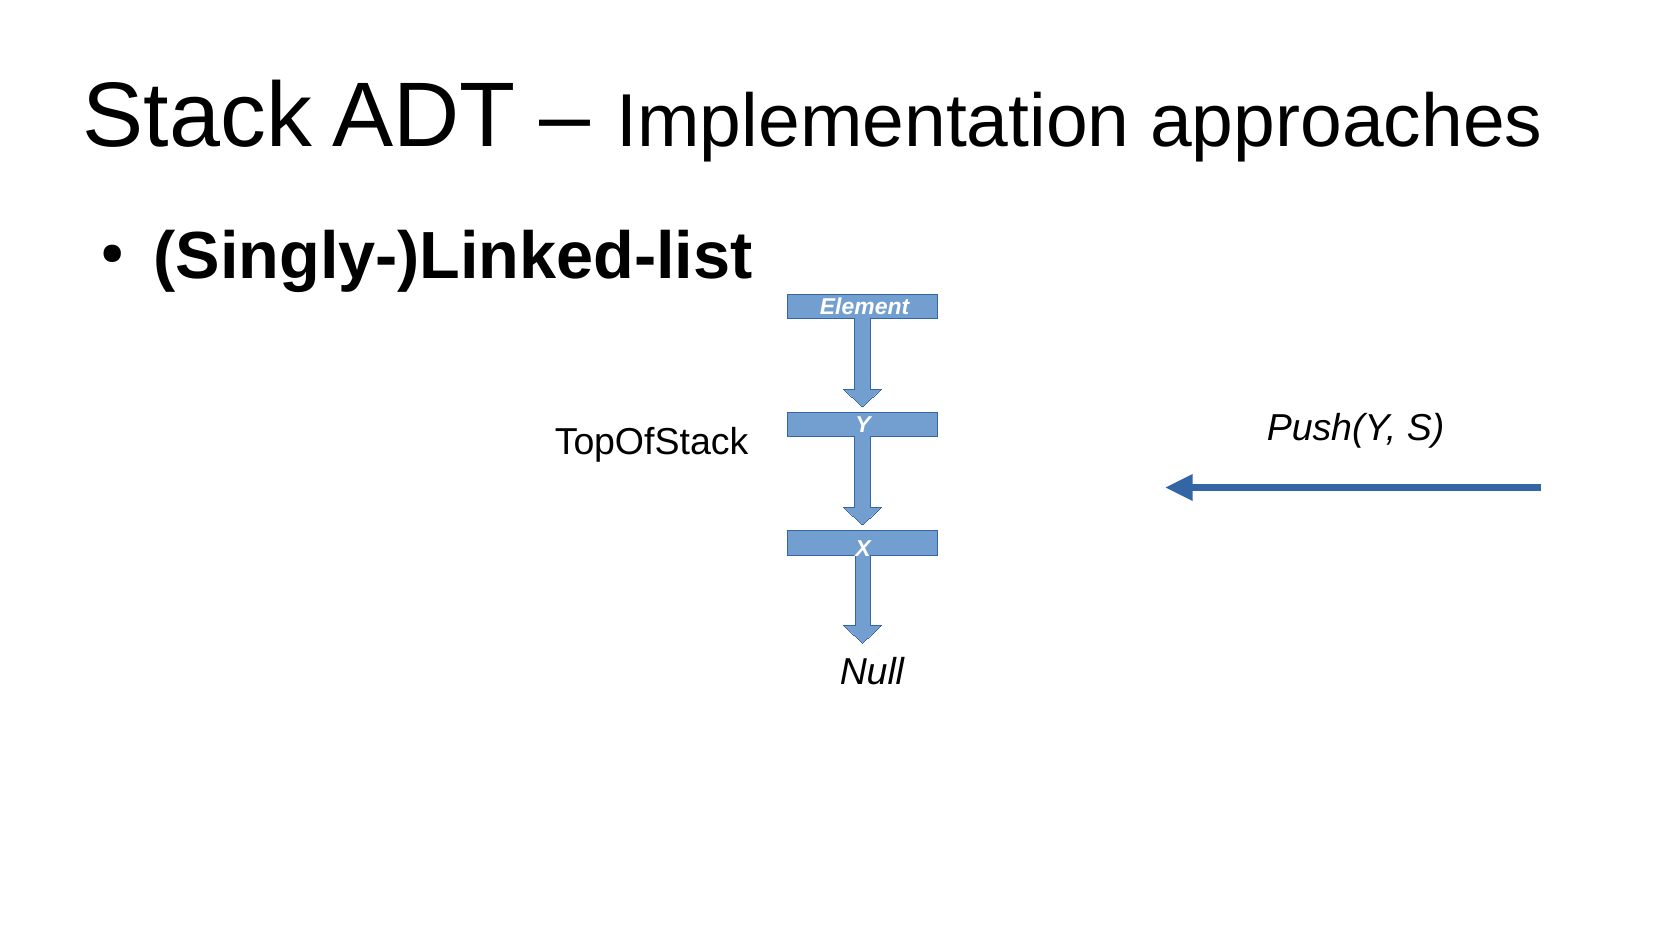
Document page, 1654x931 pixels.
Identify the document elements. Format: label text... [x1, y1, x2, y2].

text_box [843, 445, 882, 525]
text_box Element [805, 286, 956, 327]
text_box TopOfStack [540, 413, 764, 470]
list (Singly-)Linked-list [82, 217, 1571, 758]
text_box [787, 412, 840, 437]
text_box [843, 569, 882, 644]
title Stack ADT – Implementation approaches [82, 37, 1571, 193]
text_box Push(Y, S) [1252, 398, 1461, 456]
text_box X [840, 528, 991, 569]
text_box [787, 530, 840, 556]
text_box [787, 294, 805, 319]
text_box Null [825, 643, 920, 701]
text_box [843, 327, 882, 404]
text_box Y [840, 404, 991, 445]
